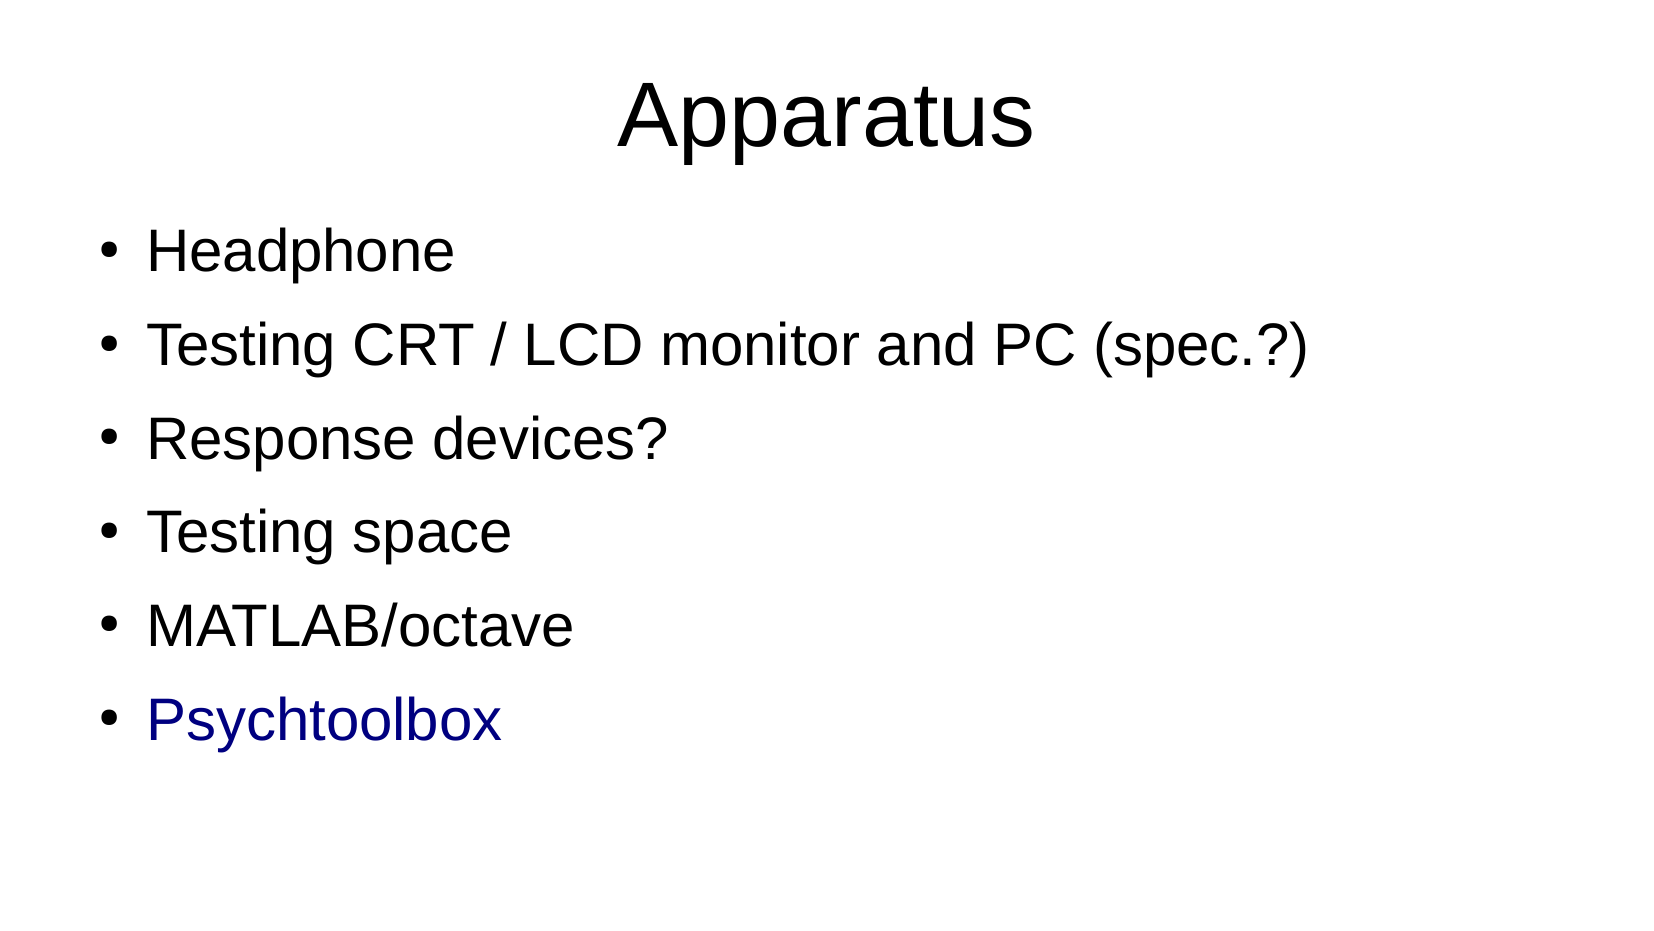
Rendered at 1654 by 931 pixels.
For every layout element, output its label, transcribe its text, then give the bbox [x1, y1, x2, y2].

list Headphone Testing CRT / LCD monitor and PC (spec.?) Response devices? Testing space MATLAB/octave Psychtoolbox [82, 217, 1571, 758]
title Apparatus [82, 37, 1571, 193]
